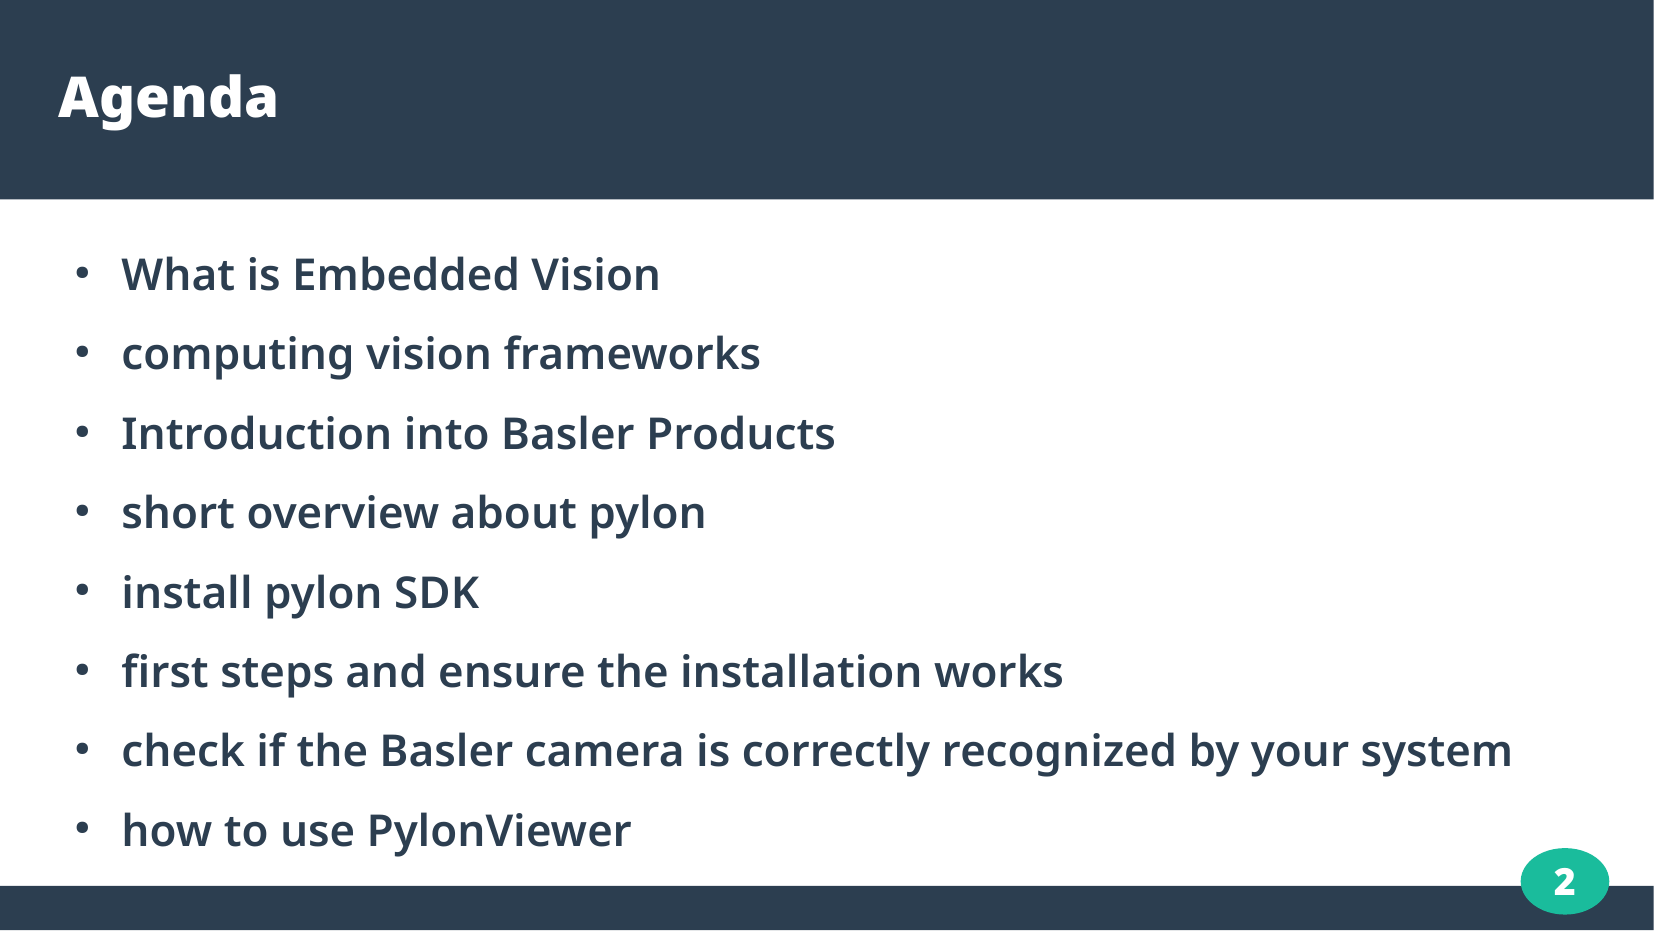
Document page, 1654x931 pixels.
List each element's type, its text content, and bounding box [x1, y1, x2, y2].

list What is Embedded Vision computing vision frameworks Introduction into Basler Products short overview about pylon install pylon SDK first steps and ensure the installation works check if the Basler camera is correctly recognized by your system how to use PylonViewer [59, 243, 1595, 864]
title Agenda [59, 37, 1595, 155]
